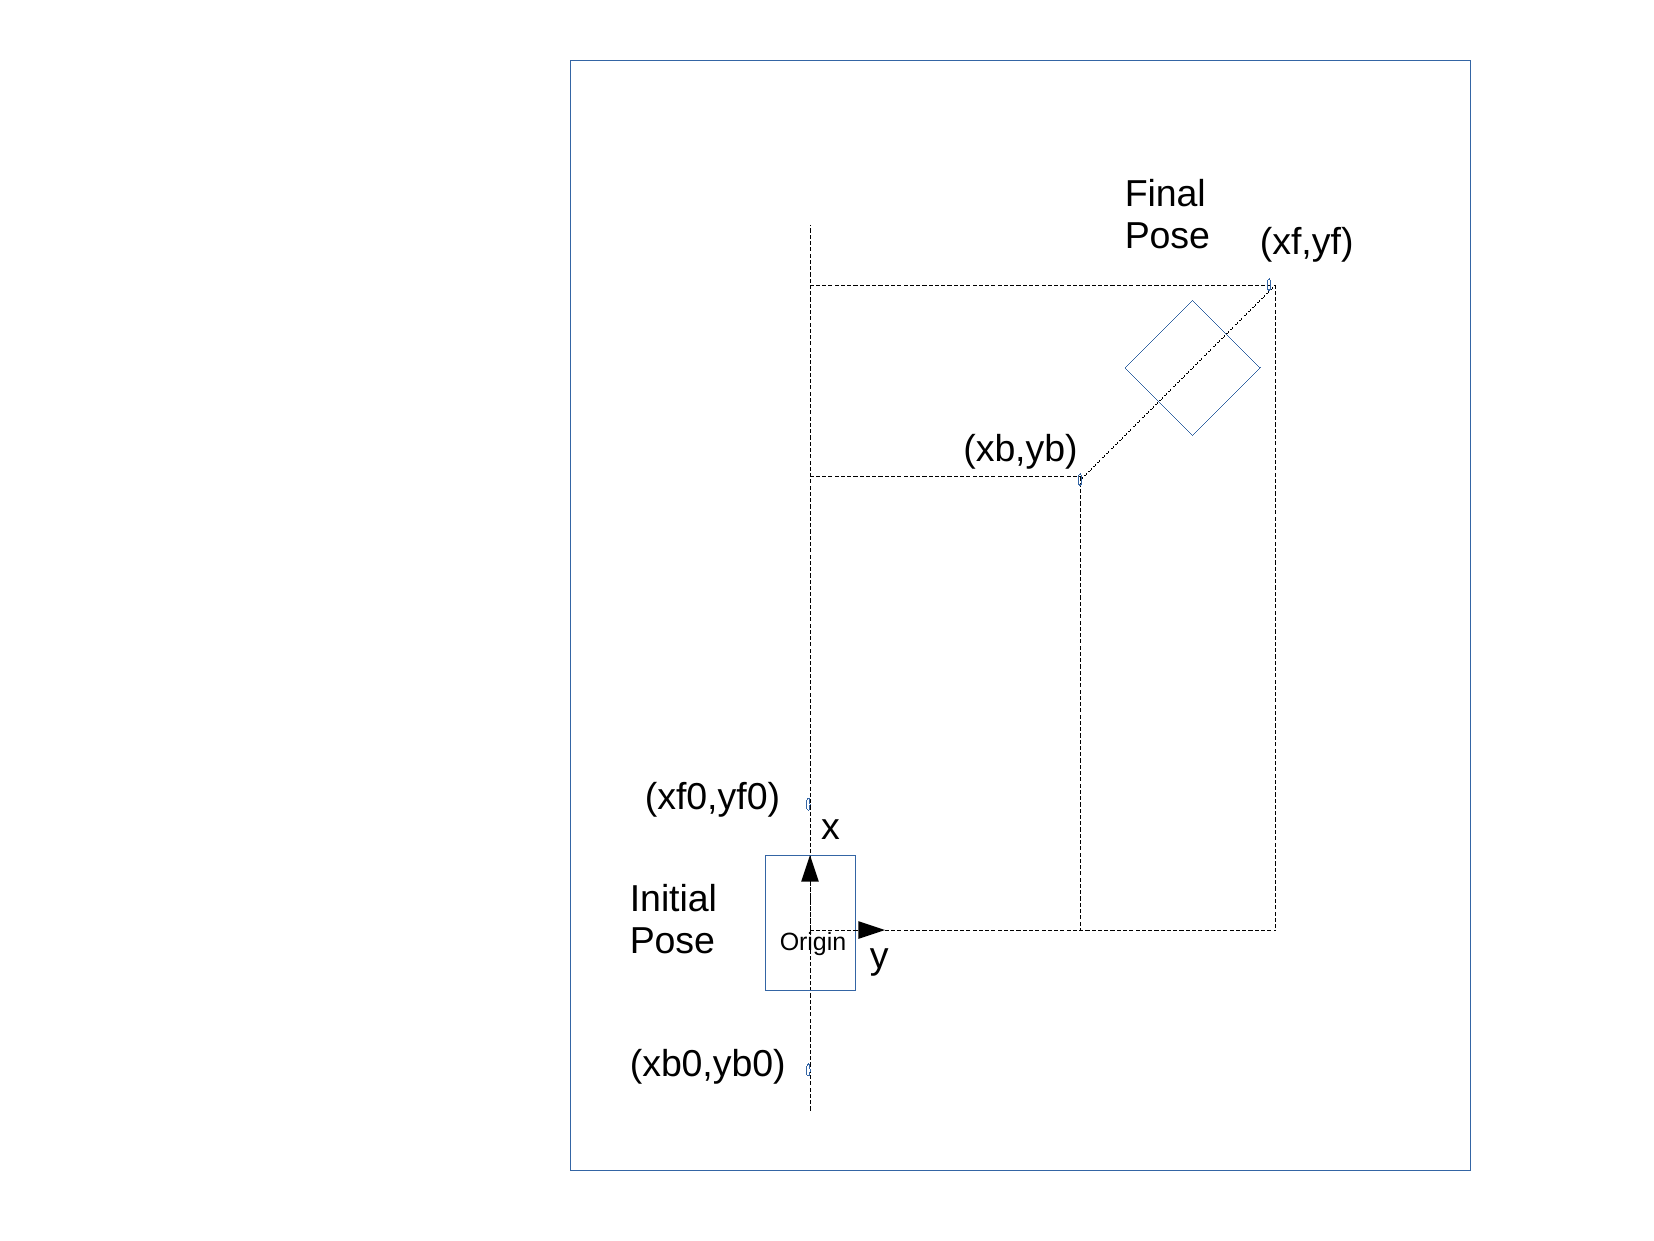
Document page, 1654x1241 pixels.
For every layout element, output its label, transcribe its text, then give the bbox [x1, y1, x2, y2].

text_box (xf0,yf0) [630, 768, 811, 826]
text_box x [806, 798, 852, 856]
text_box Origin [765, 919, 916, 1006]
text_box (xf,yf) [1245, 213, 1381, 271]
text_box Final Pose [1110, 165, 1246, 264]
text_box (xb0,yb0) [615, 1035, 826, 1092]
text_box (xb,yb) [948, 420, 1099, 477]
text_box Initial Pose [615, 870, 751, 969]
text_box y [855, 926, 901, 1026]
